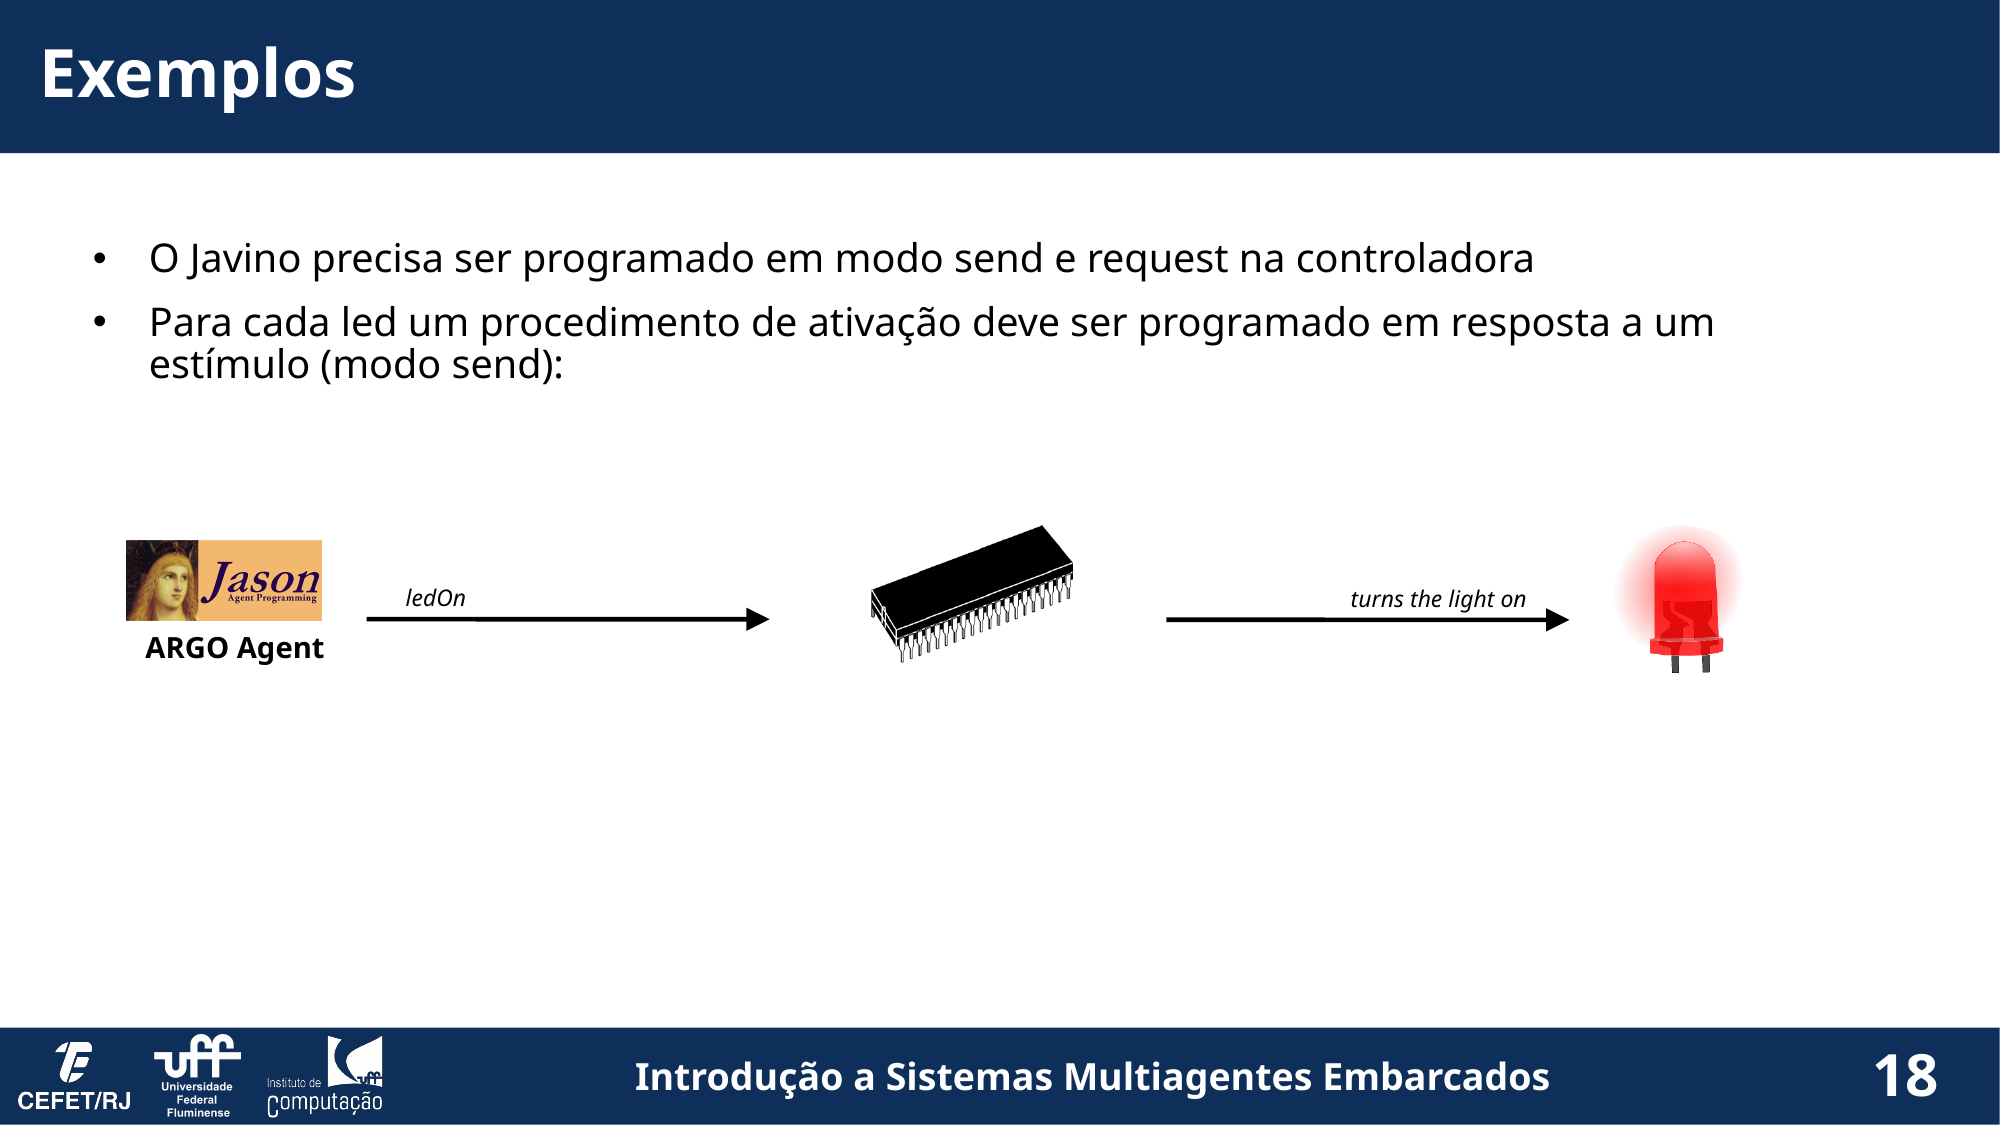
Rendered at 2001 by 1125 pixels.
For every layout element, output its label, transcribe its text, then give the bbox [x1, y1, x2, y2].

picture [1605, 525, 1754, 673]
picture [265, 1033, 384, 1118]
text_box O Javino precisa ser programado em modo send e request na controladora Para cada led um procedimento de ativação deve ser programado em resposta a um estímulo (modo send): [77, 231, 1833, 1006]
text_box turns the light on [1316, 576, 1561, 620]
picture [126, 540, 322, 621]
picture [871, 525, 1073, 663]
text_box ledOn [378, 576, 493, 619]
picture [18, 1021, 130, 1125]
text_box ARGO Agent [110, 622, 361, 672]
text_box Exemplos [25, 23, 2000, 119]
picture [153, 1033, 242, 1122]
